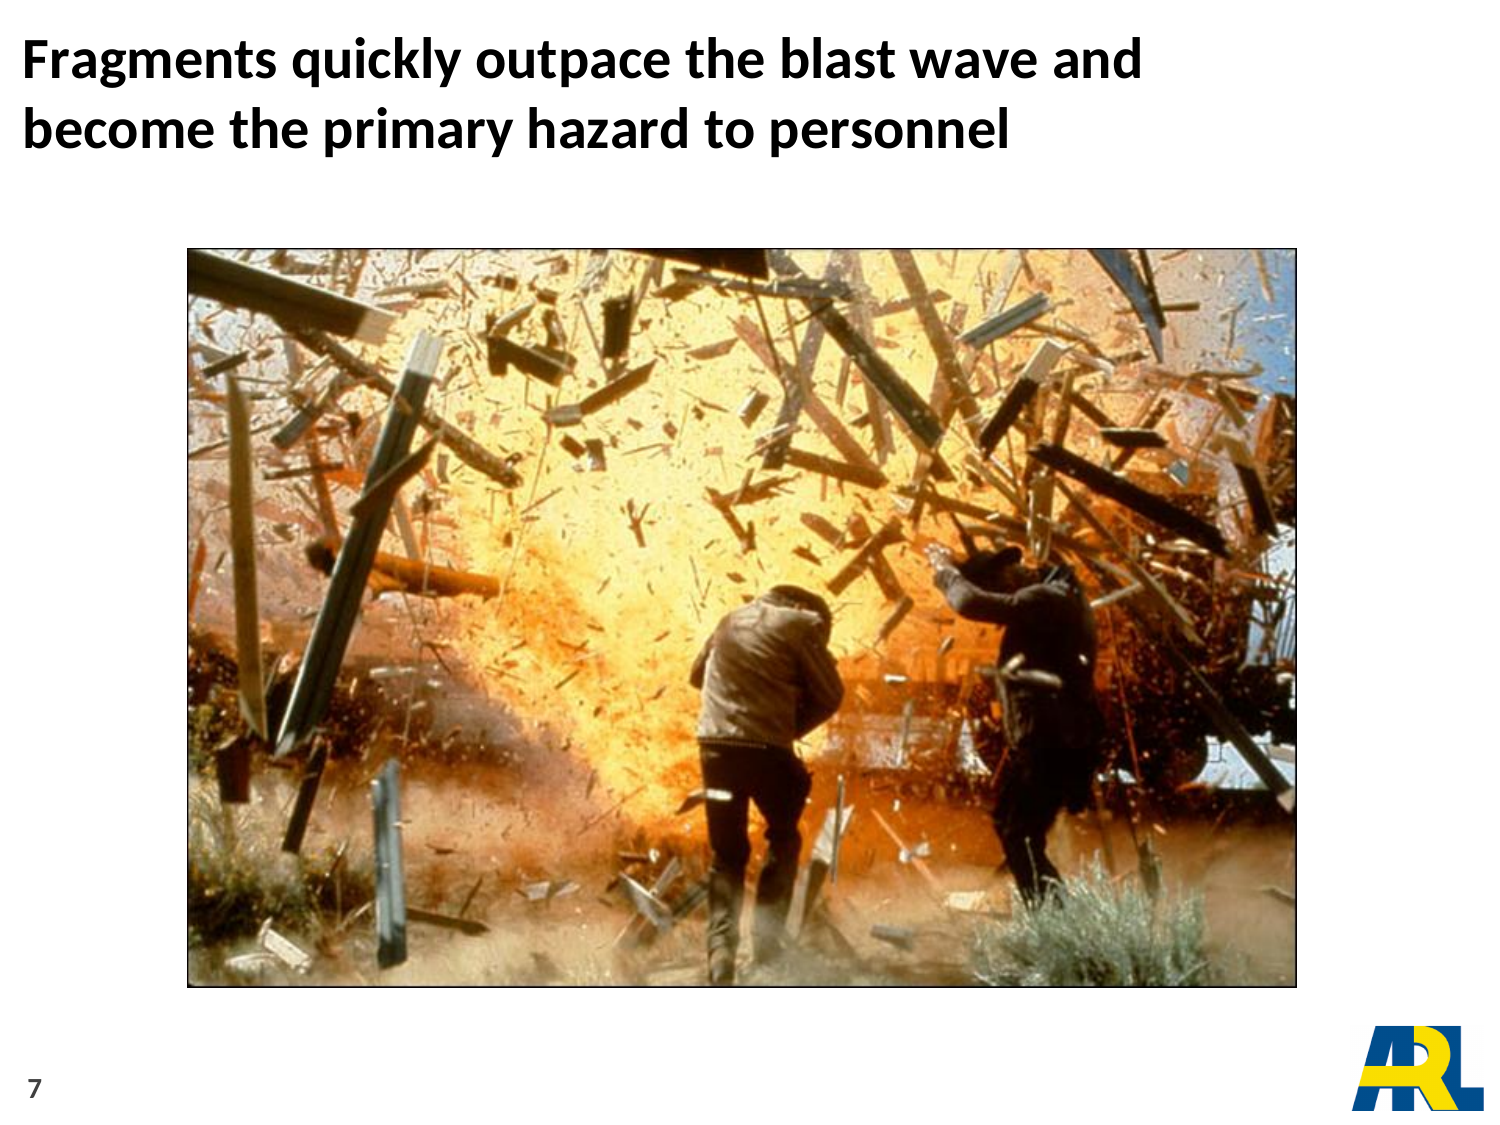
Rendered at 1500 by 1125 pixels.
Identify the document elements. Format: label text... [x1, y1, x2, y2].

picture [187, 248, 1297, 988]
picture [1350, 1025, 1484, 1111]
title Fragments quickly outpace the blast wave and become the primary hazard to personnel [12, 15, 1424, 165]
text_box <number> [12, 1052, 363, 1113]
